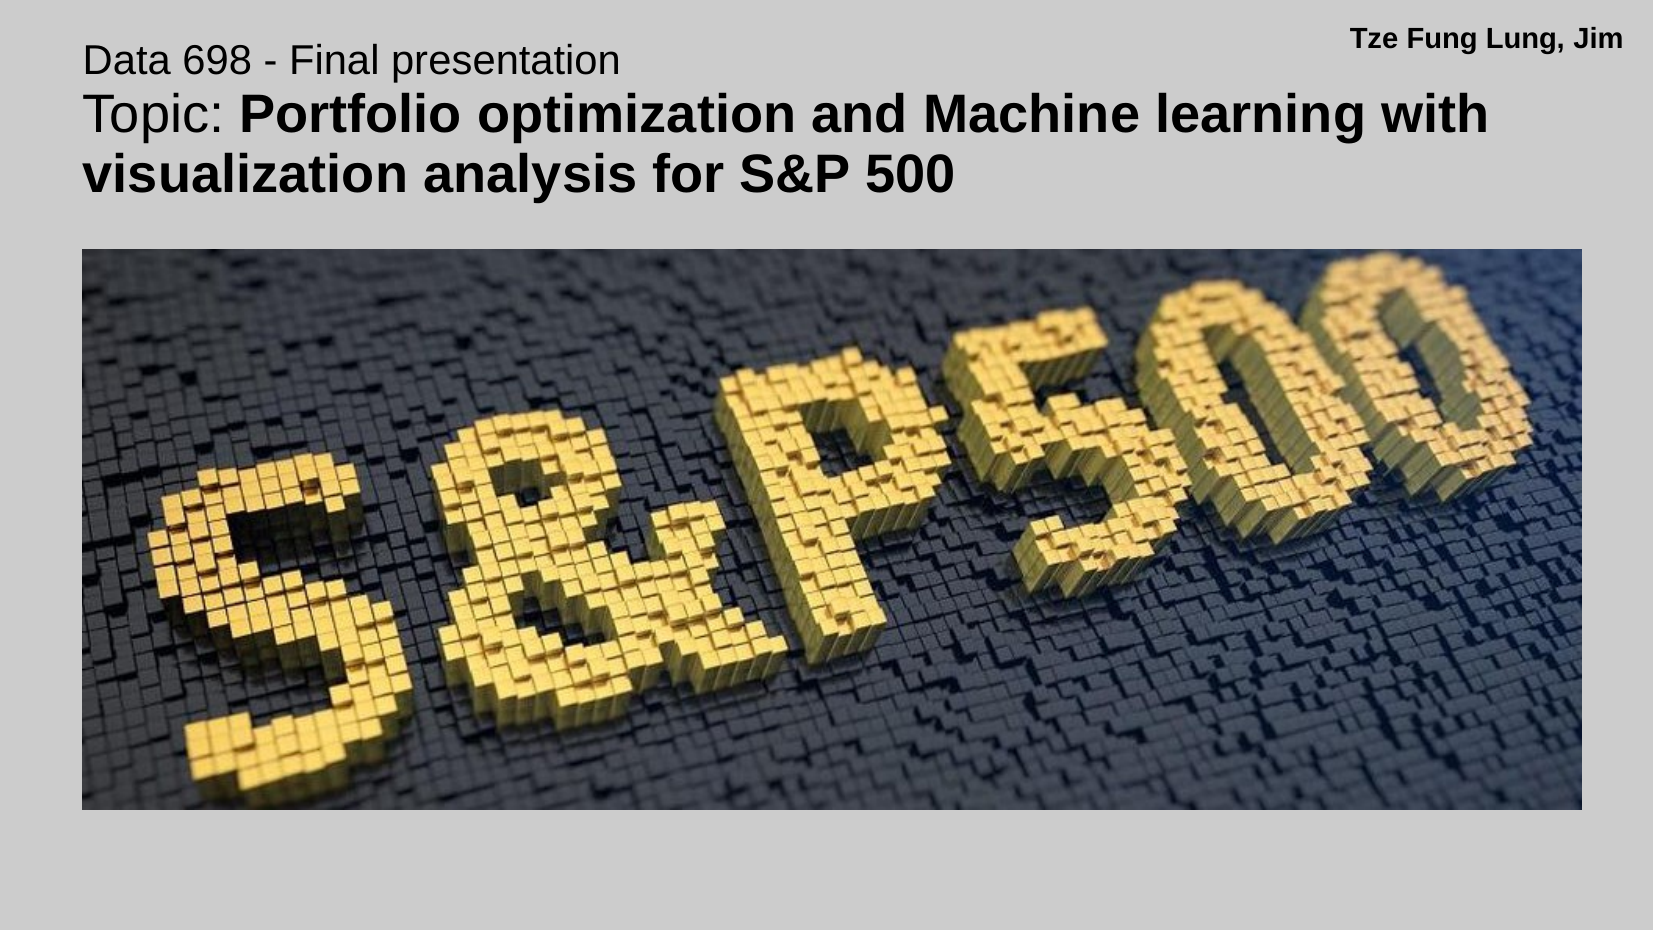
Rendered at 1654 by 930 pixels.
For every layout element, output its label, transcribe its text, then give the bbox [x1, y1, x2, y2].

picture [82, 249, 1582, 810]
title Data 698 - Final presentation Topic: Portfolio optimization and Machine learning with visualization analysis for S&P 500 [82, 37, 1571, 249]
text_box Tze Fung Lung, Jim [1335, 15, 1639, 63]
